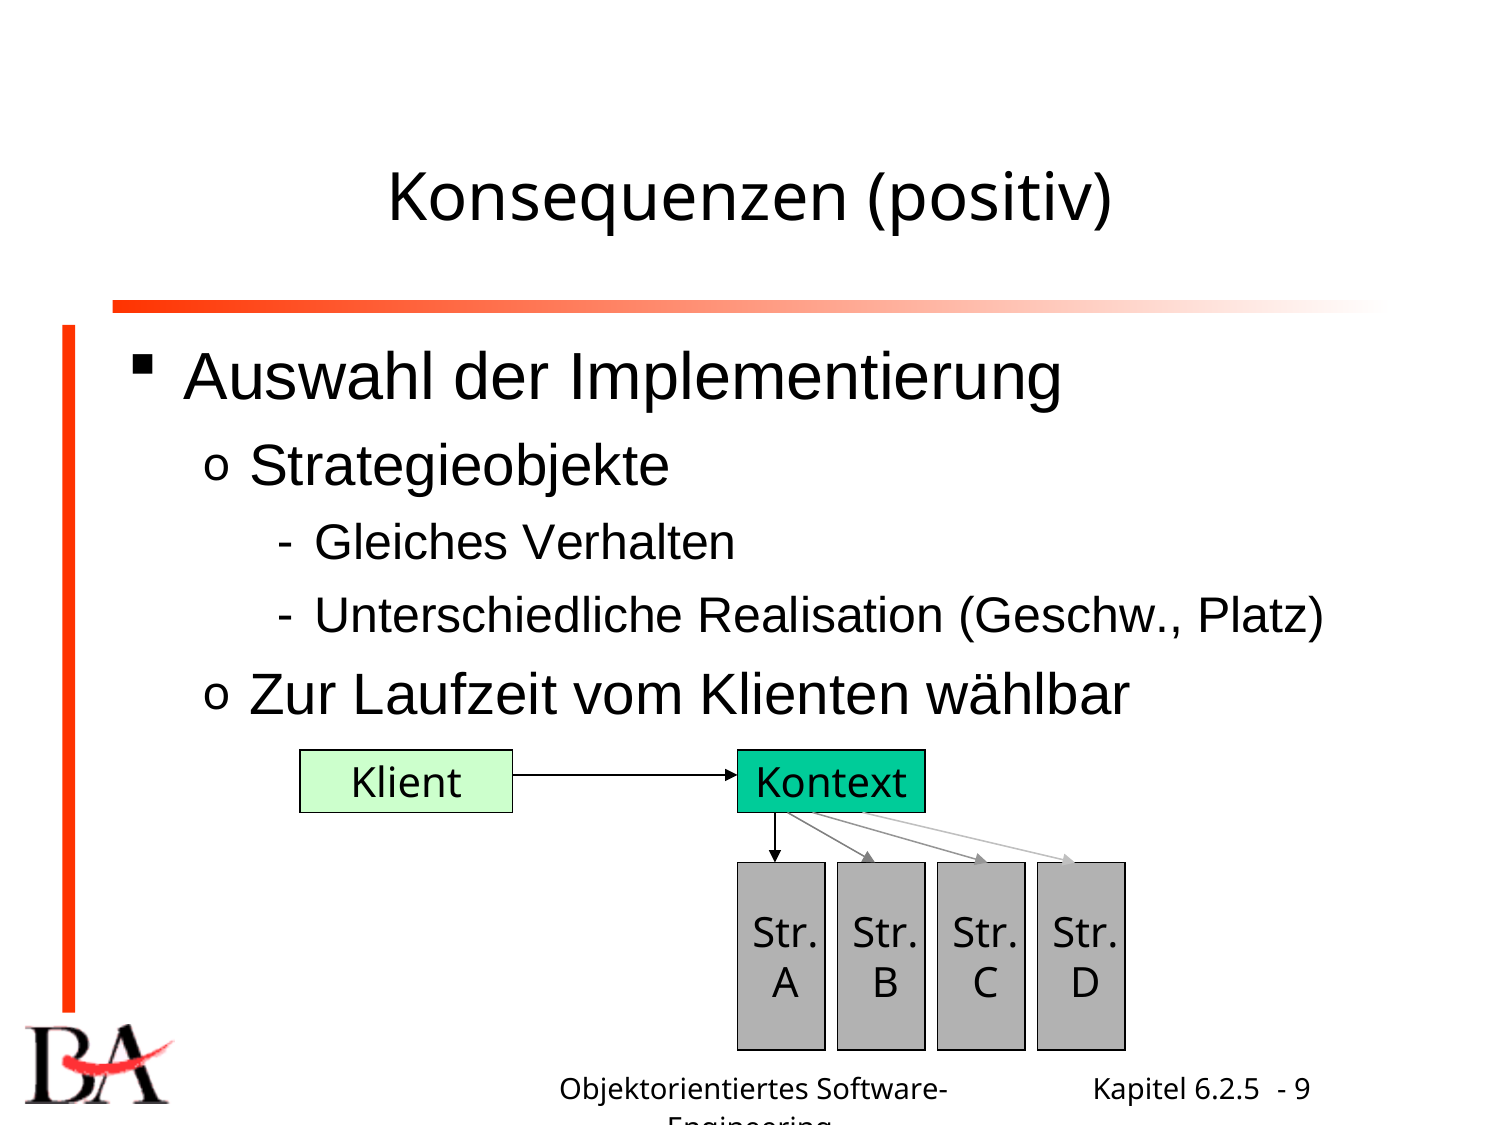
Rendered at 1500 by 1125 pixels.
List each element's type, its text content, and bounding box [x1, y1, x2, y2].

picture [24, 1024, 175, 1104]
text_box Str. A [737, 862, 826, 1050]
text_box Str. C [937, 862, 1026, 1050]
text_box Str. D [1037, 862, 1126, 1050]
text_box Kontext [737, 750, 925, 813]
text_box Str. B [837, 862, 925, 1050]
text_box Klient [300, 750, 513, 813]
title Konsequenzen (positiv) [112, 99, 1388, 288]
list Auswahl der Implementierung Strategieobjekte Gleiches Verhalten Unterschiedliche Realisation (Geschw., Platz) Zur Laufzeit vom Klienten wählbar [112, 324, 1388, 738]
